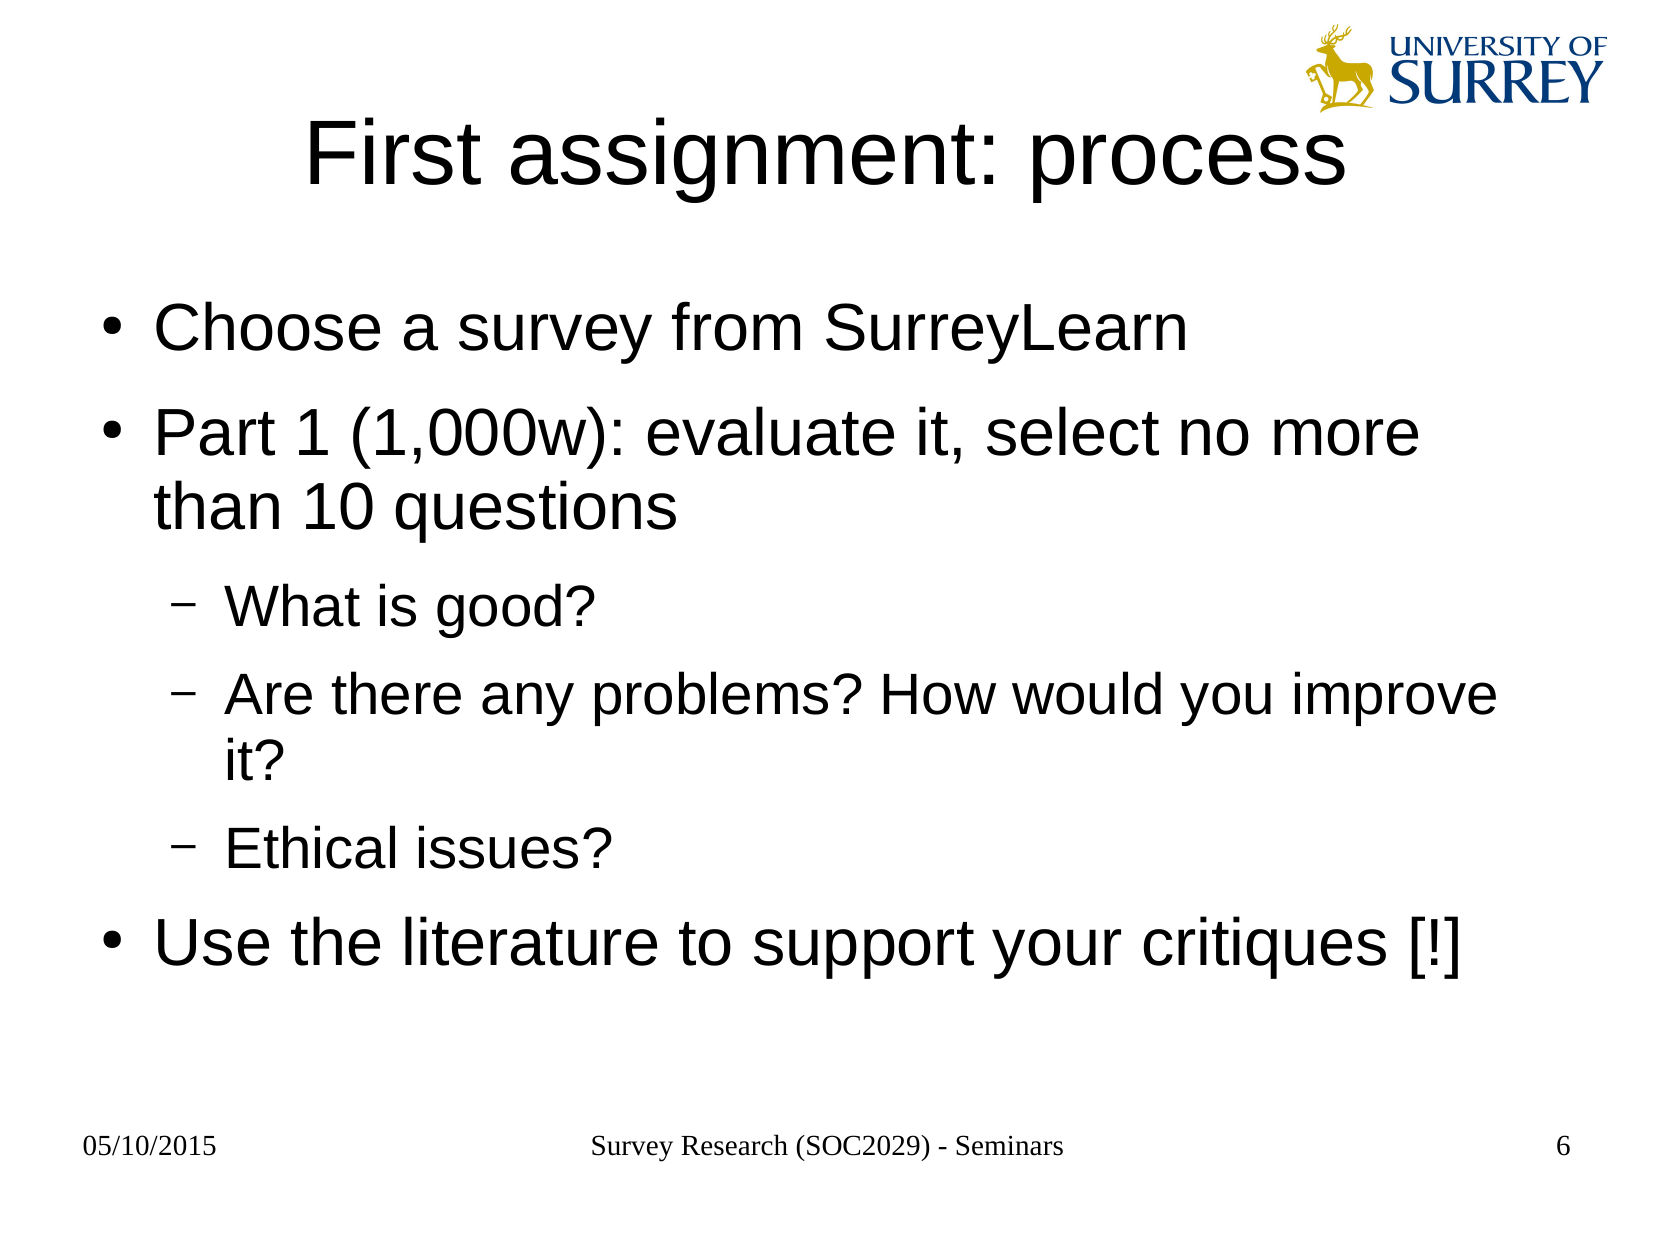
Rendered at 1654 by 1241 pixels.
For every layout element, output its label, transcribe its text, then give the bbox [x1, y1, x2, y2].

list Choose a survey from SurreyLearn Part 1 (1,000w): evaluate it, select no more than 10 questions What is good? Are there any problems? How would you improve it? Ethical issues? Use the literature to support your critiques [!] [82, 290, 1571, 1010]
title First assignment: process [82, 49, 1571, 257]
picture [1306, 23, 1607, 113]
